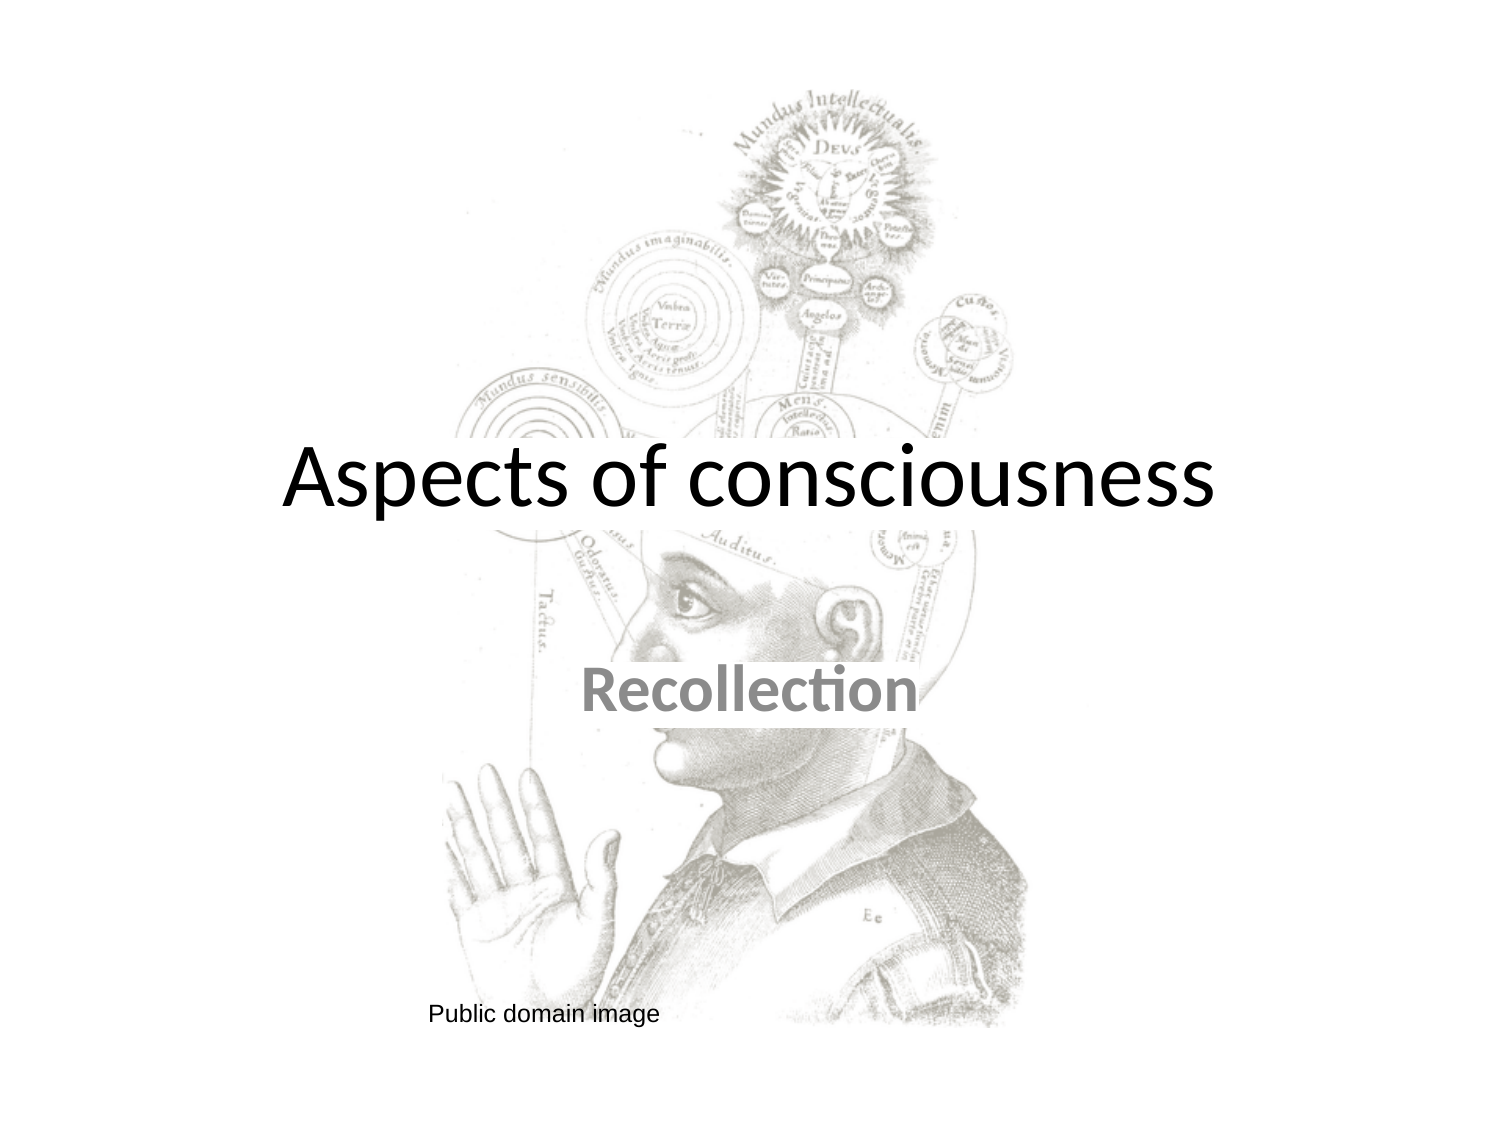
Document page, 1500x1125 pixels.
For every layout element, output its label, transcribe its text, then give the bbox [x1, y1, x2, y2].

text_box Public domain image [413, 992, 886, 1036]
picture [442, 591, 1089, 637]
title Aspects of consciousness [112, 349, 1388, 591]
picture [442, 89, 1089, 349]
picture [442, 925, 1089, 1028]
subtitle Recollection [225, 637, 1275, 925]
